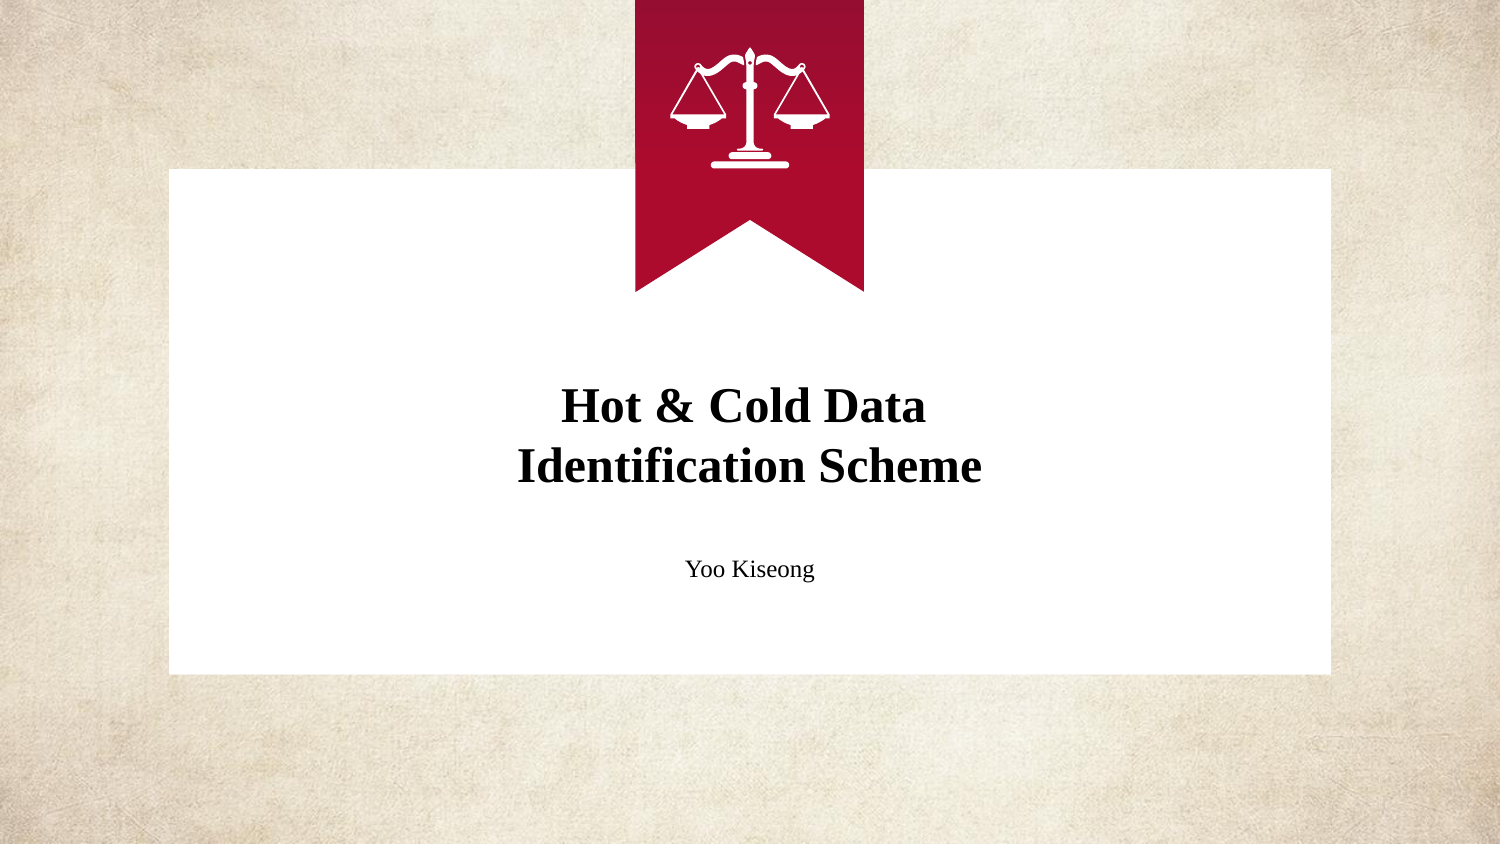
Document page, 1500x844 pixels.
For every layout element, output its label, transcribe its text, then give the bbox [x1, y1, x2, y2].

picture [0, 0, 1500, 844]
title Hot & Cold Data Identification Scheme Yoo Kiseong [255, 220, 1245, 675]
